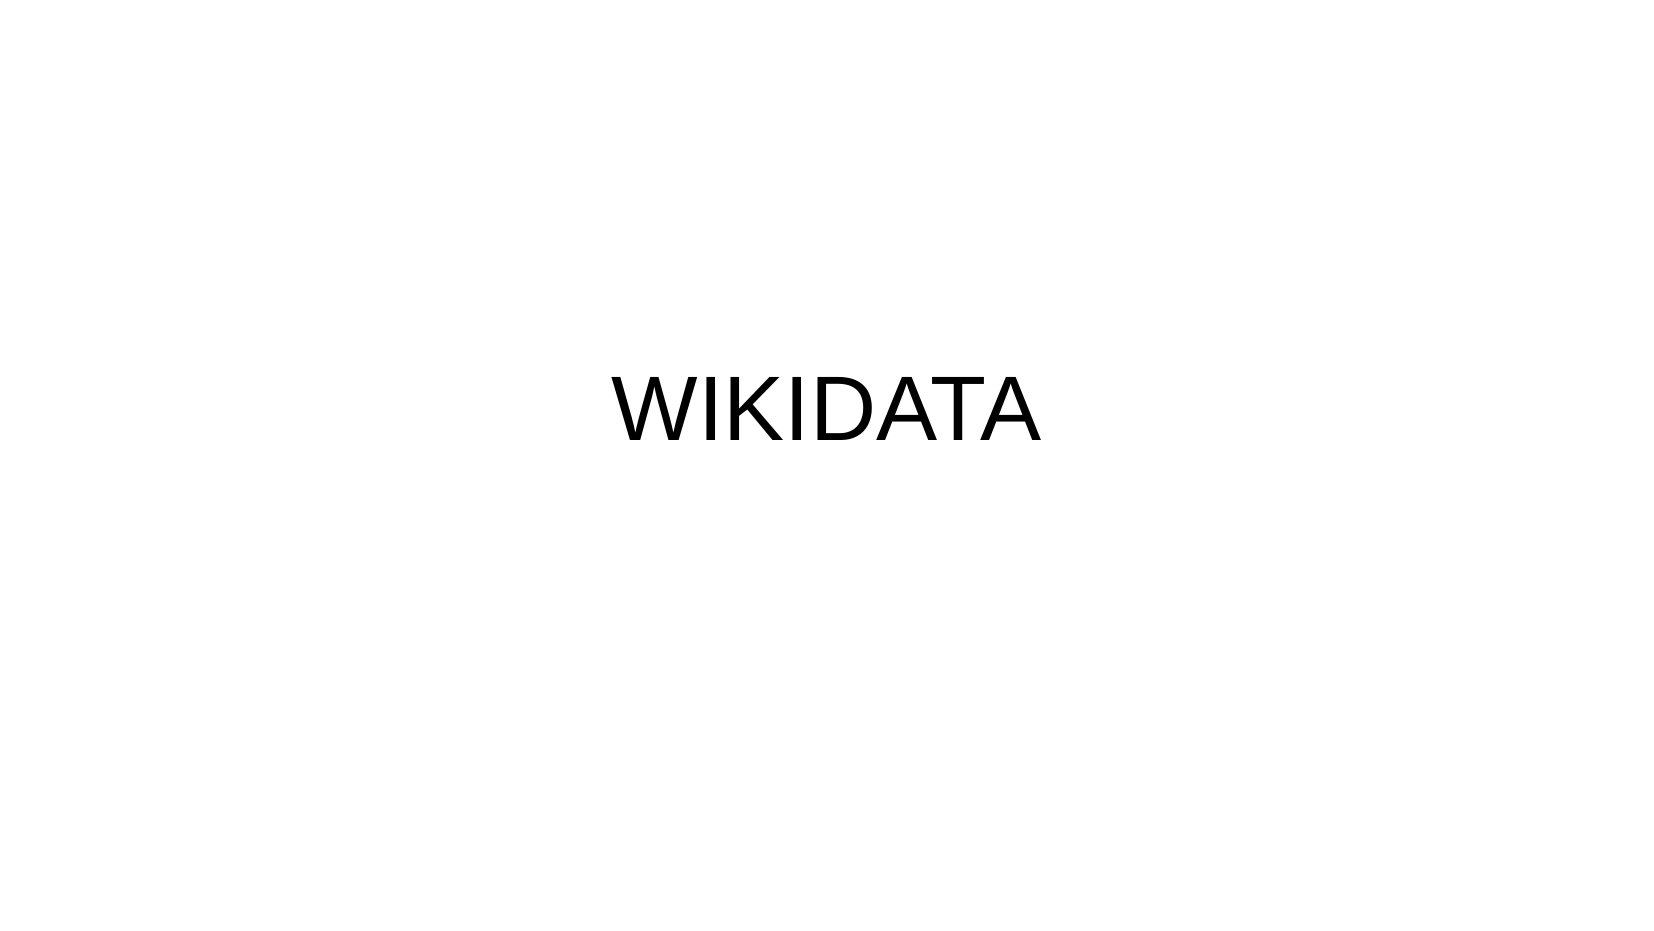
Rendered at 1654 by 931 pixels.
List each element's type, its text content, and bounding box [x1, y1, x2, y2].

title WIKIDATA [82, 37, 1571, 781]
